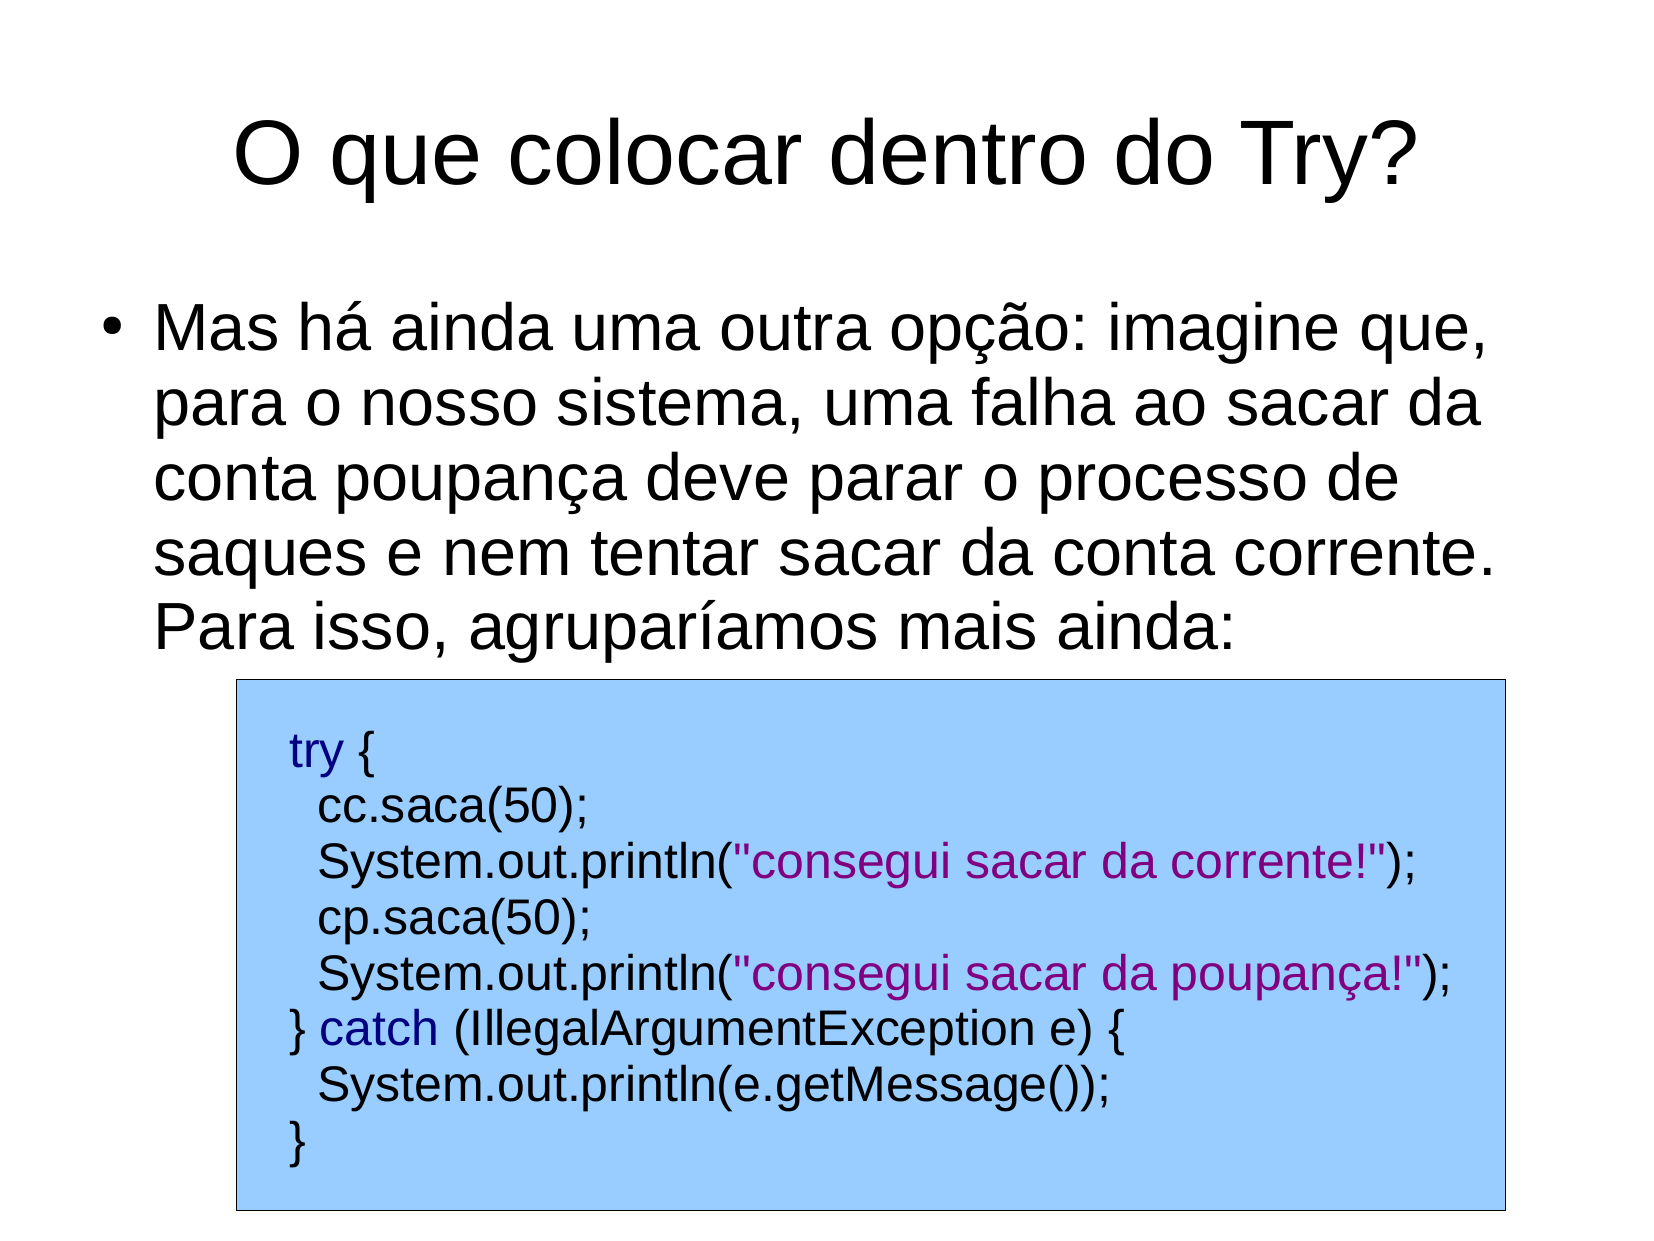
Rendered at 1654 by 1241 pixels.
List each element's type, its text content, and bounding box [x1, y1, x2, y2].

text_box try { cc.saca(50); System.out.println("consegui sacar da corrente!"); cp.saca(50); System.out.println("consegui sacar da poupança!"); } catch (IllegalArgumentException e) { System.out.println(e.getMessage()); } [236, 679, 1506, 1211]
list Mas há ainda uma outra opção: imagine que, para o nosso sistema, uma falha ao sacar da conta poupança deve parar o processo de saques e nem tentar sacar da conta corrente. Para isso, agruparíamos mais ainda: [82, 290, 1571, 1109]
title O que colocar dentro do Try? [82, 49, 1571, 257]
